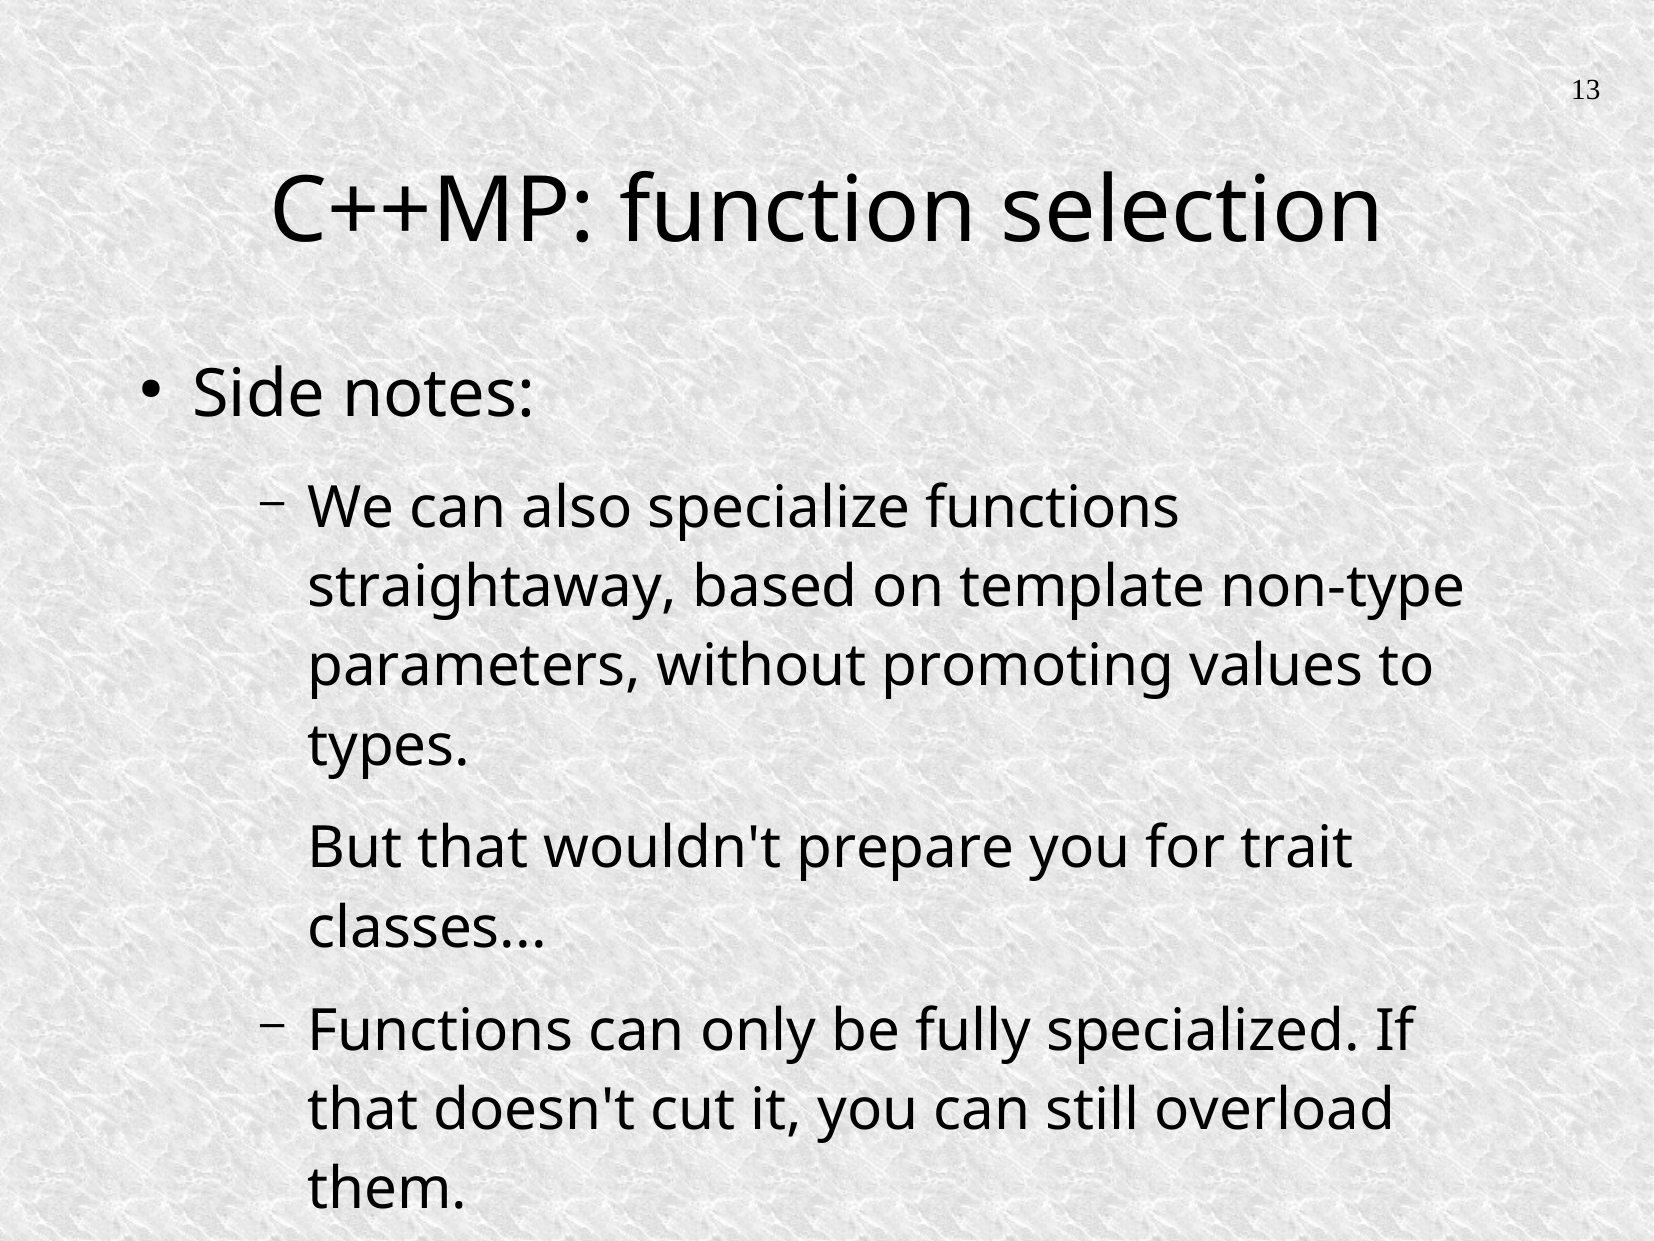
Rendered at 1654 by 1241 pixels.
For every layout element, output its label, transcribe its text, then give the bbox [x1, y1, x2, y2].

picture [0, 0, 1654, 1241]
title C++MP: function selection [121, 102, 1534, 310]
list Side notes: We can also specialize functions straightaway, based on template non-type parameters, without promoting values to types. But that wouldn't prepare you for trait classes... Functions can only be fully specialized. If that doesn't cut it, you can still overload them. [121, 344, 1534, 1127]
